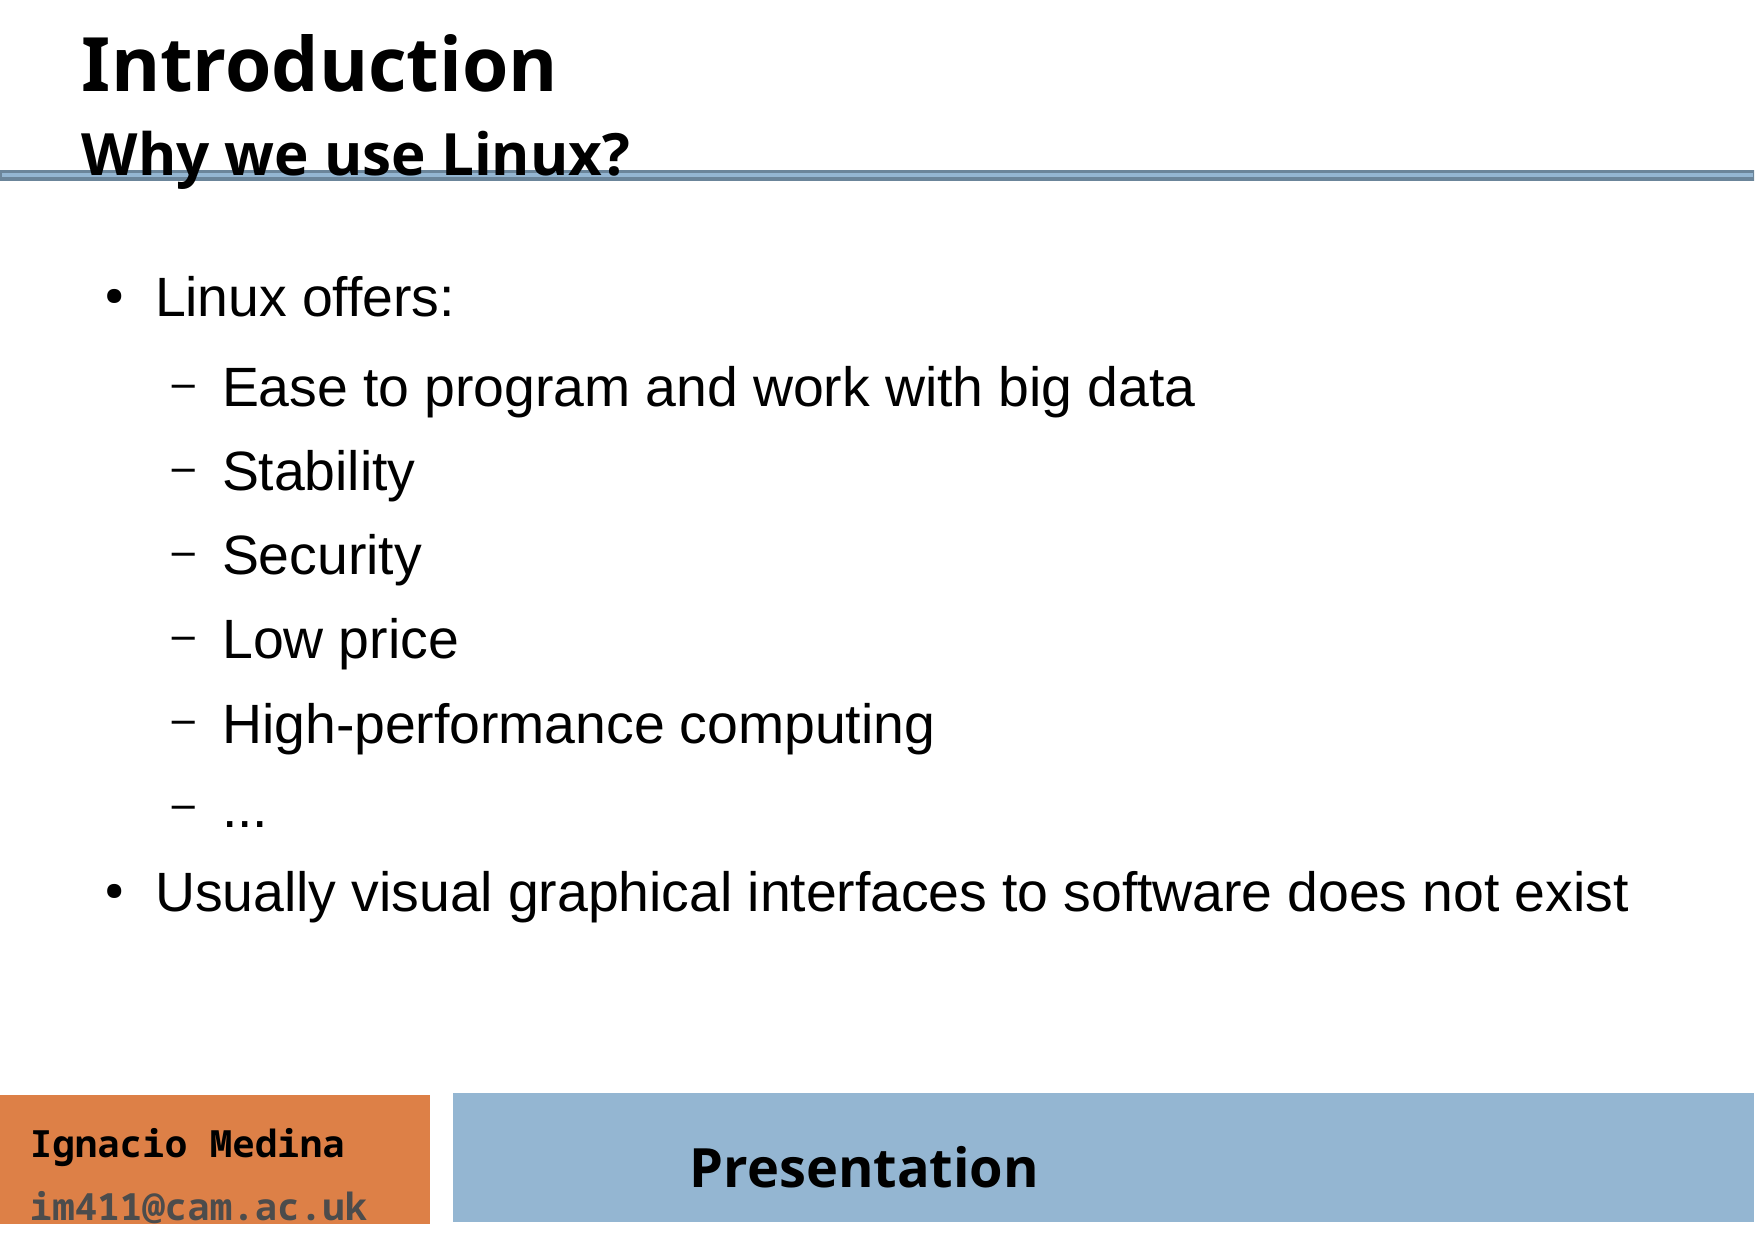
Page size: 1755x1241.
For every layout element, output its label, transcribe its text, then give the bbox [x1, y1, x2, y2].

list Linux offers: Ease to program and work with big data Stability Security Low price High-performance computing ... Usually visual graphical interfaces to software does not exist [87, 266, 1632, 986]
text_box Presentation [675, 1122, 1726, 1200]
text_box [0, 171, 189, 179]
text_box Ignacio Medina im411@cam.ac.uk [15, 1110, 436, 1213]
text_box [196, 171, 1754, 179]
text_box Introduction Why we use Linux? [67, 3, 1688, 173]
